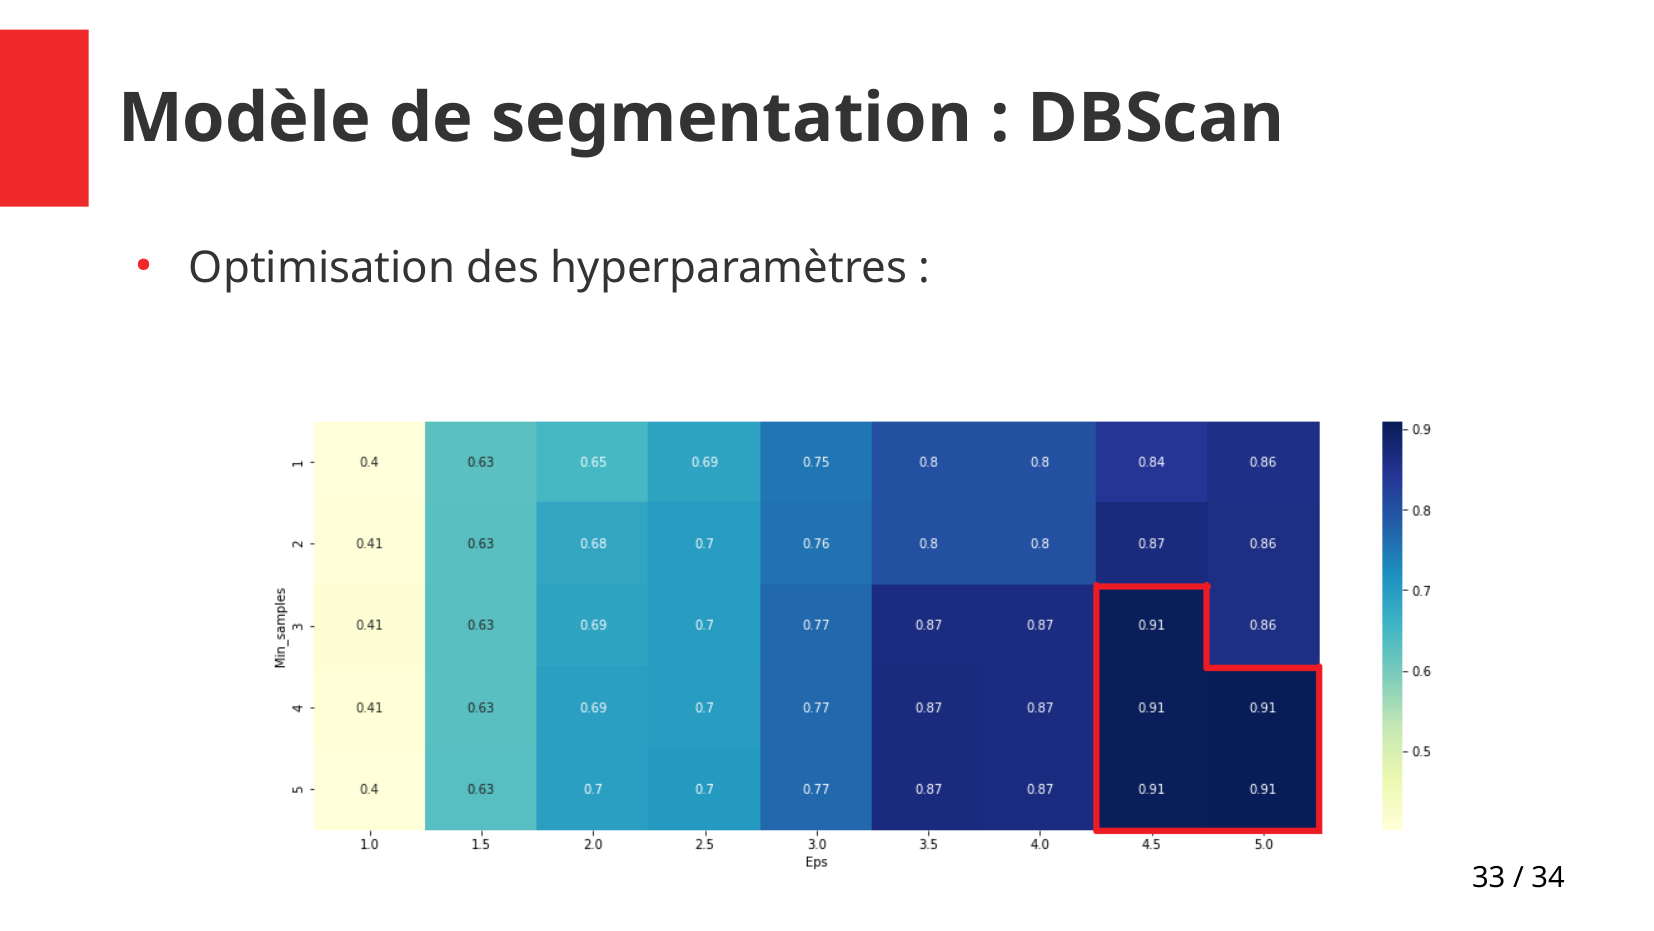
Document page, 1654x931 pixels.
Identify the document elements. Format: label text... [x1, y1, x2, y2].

picture [265, 413, 1440, 878]
list Optimisation des hyperparamètres : [118, 236, 1536, 857]
title Modèle de segmentation : DBScan [118, 37, 1571, 193]
